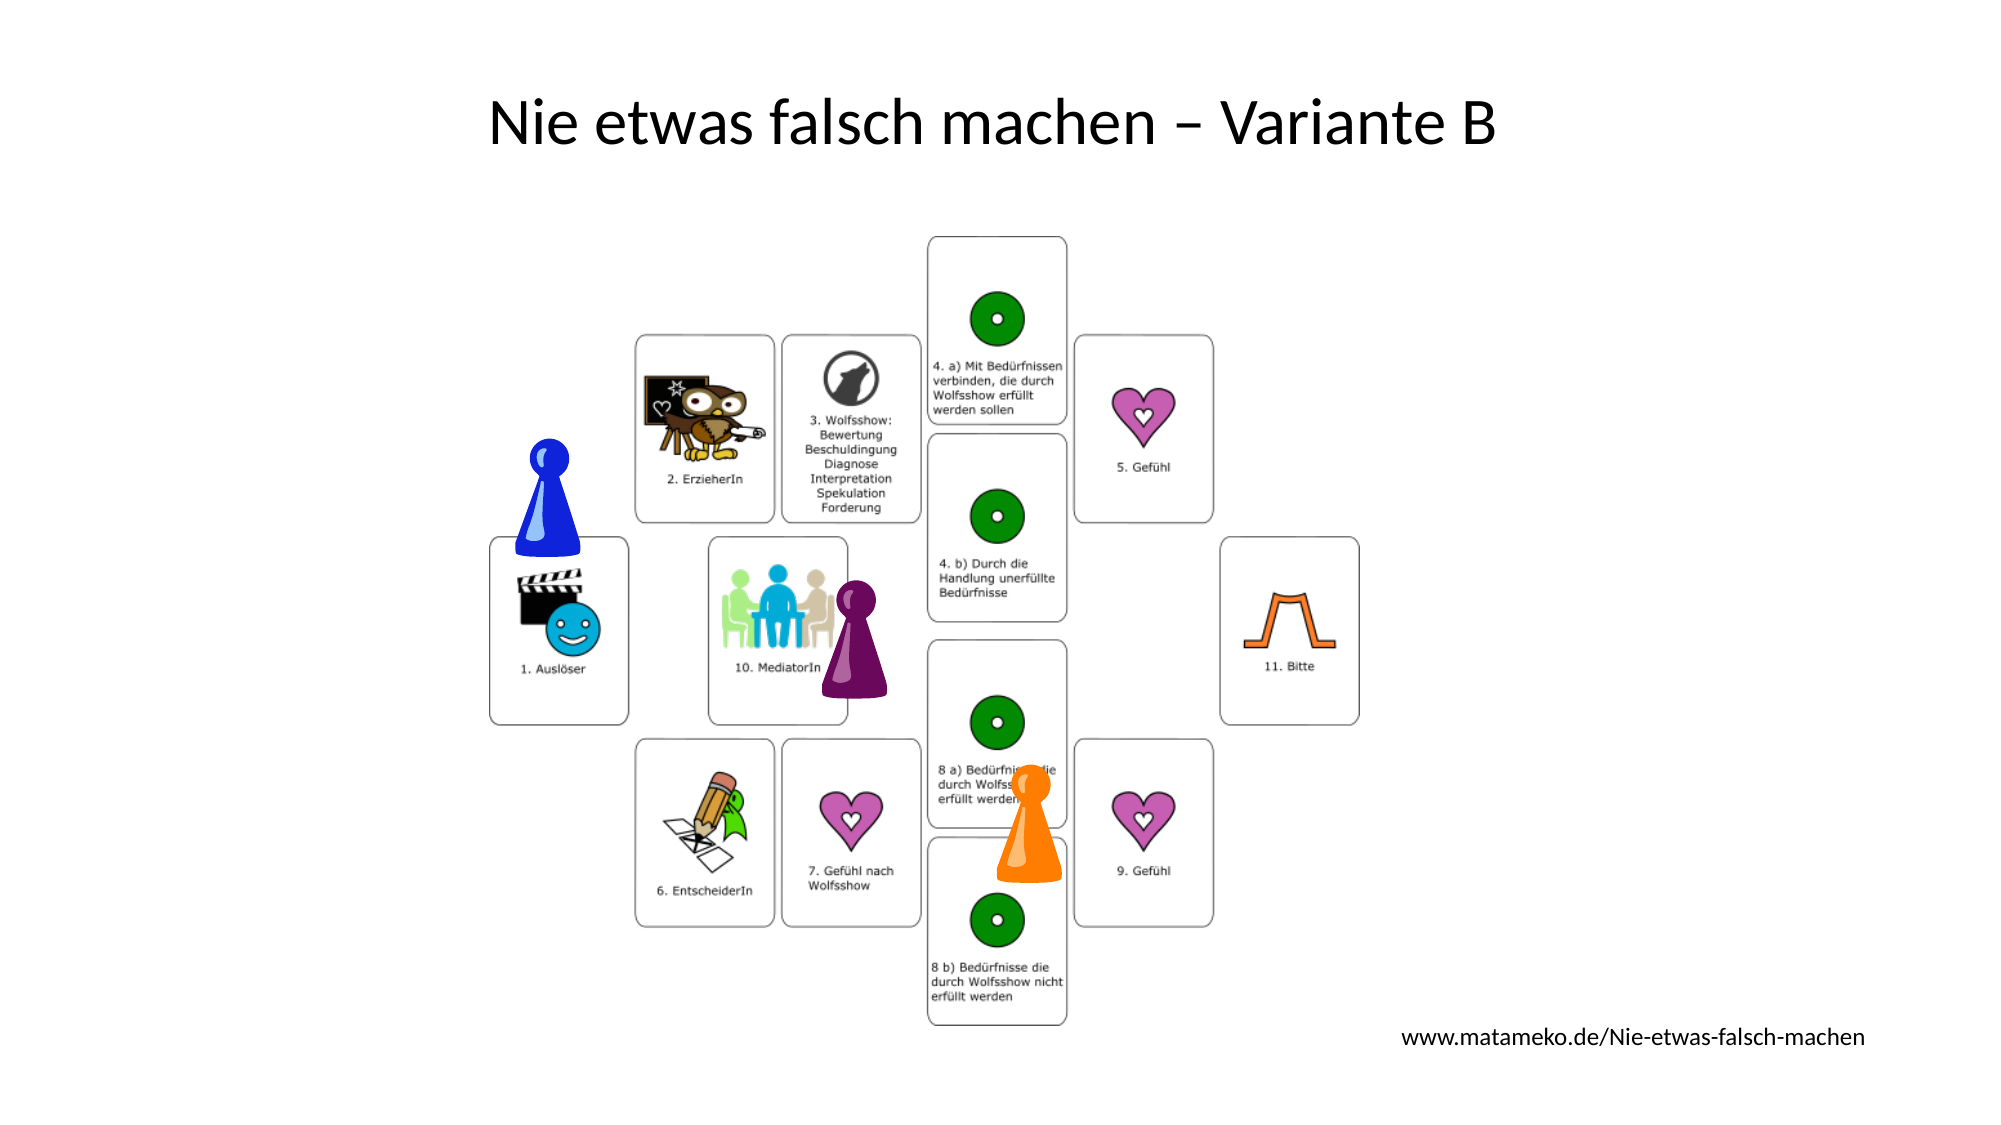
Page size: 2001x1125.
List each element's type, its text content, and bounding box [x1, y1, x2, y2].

text_box www.matameko.de/Nie-etwas-falsch-machen [1386, 1013, 1882, 1058]
text_box [822, 580, 888, 699]
picture [489, 236, 1360, 1026]
text_box [515, 438, 581, 557]
text_box [996, 764, 1062, 883]
text_box Nie etwas falsch machen – Variante B [473, 70, 1563, 167]
